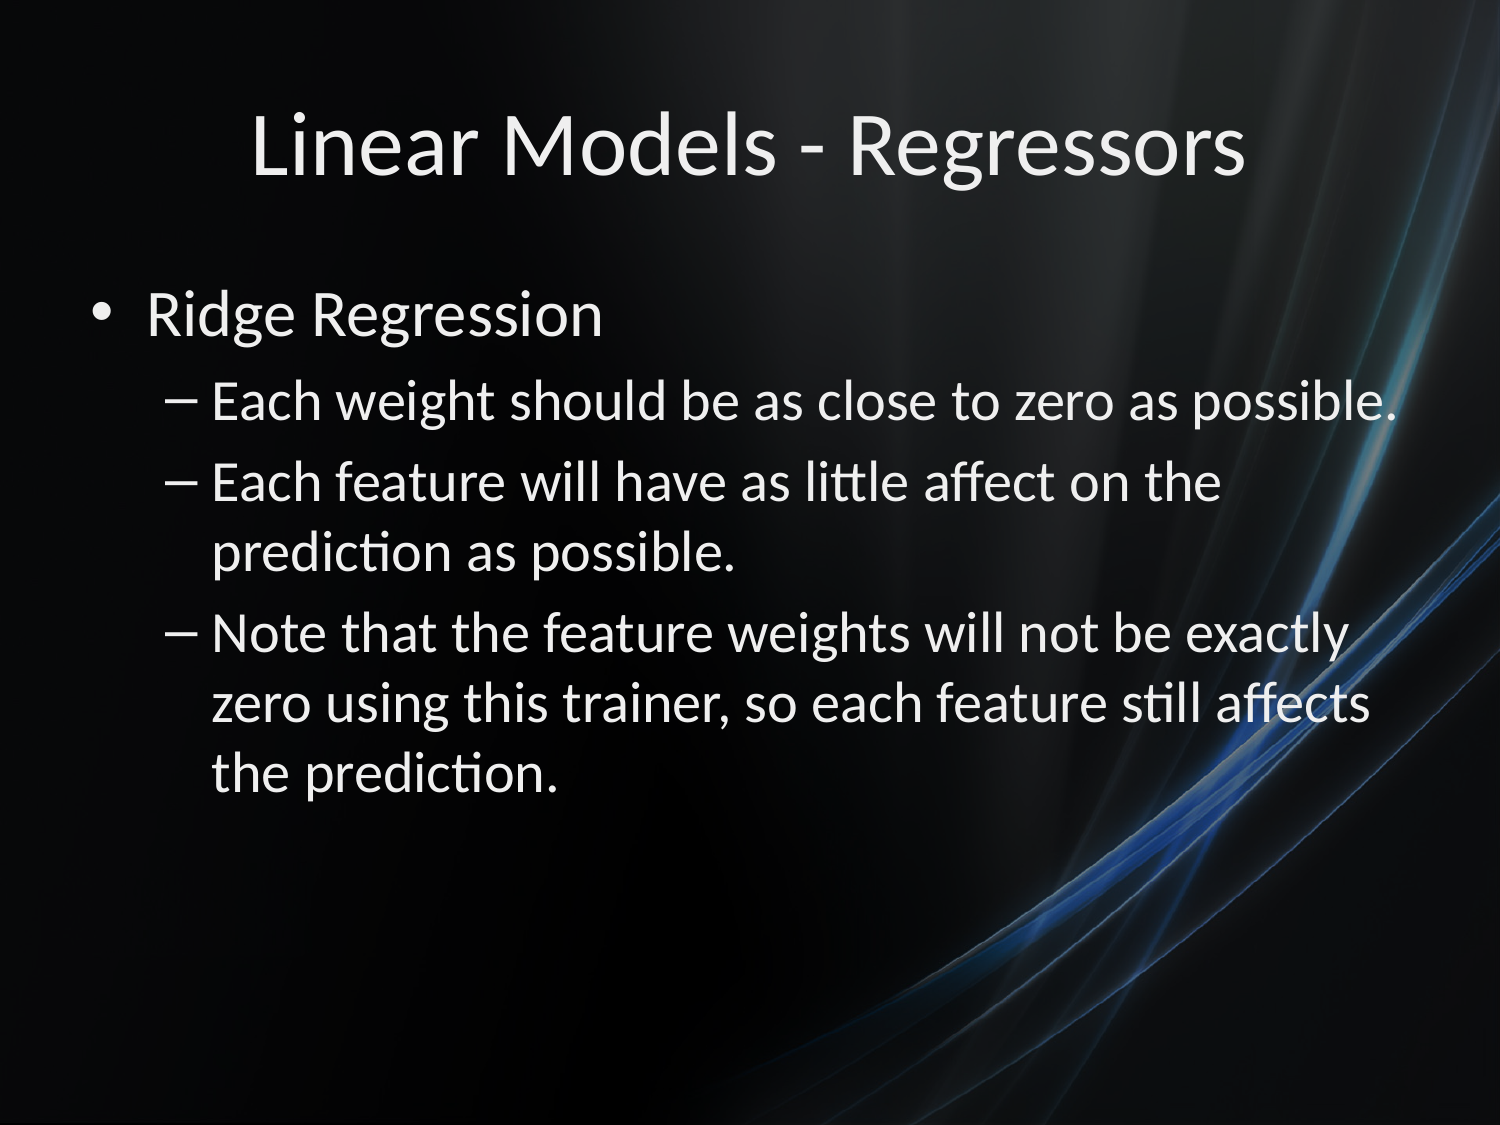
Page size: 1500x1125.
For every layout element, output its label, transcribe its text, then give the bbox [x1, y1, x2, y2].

picture [0, 0, 1500, 1125]
list Ridge Regression Each weight should be as close to zero as possible. Each feature will have as little affect on the prediction as possible. Note that the feature weights will not be exactly zero using this trainer, so each feature still affects the prediction. [75, 262, 1425, 1005]
title Linear Models - Regressors [75, 45, 1425, 233]
